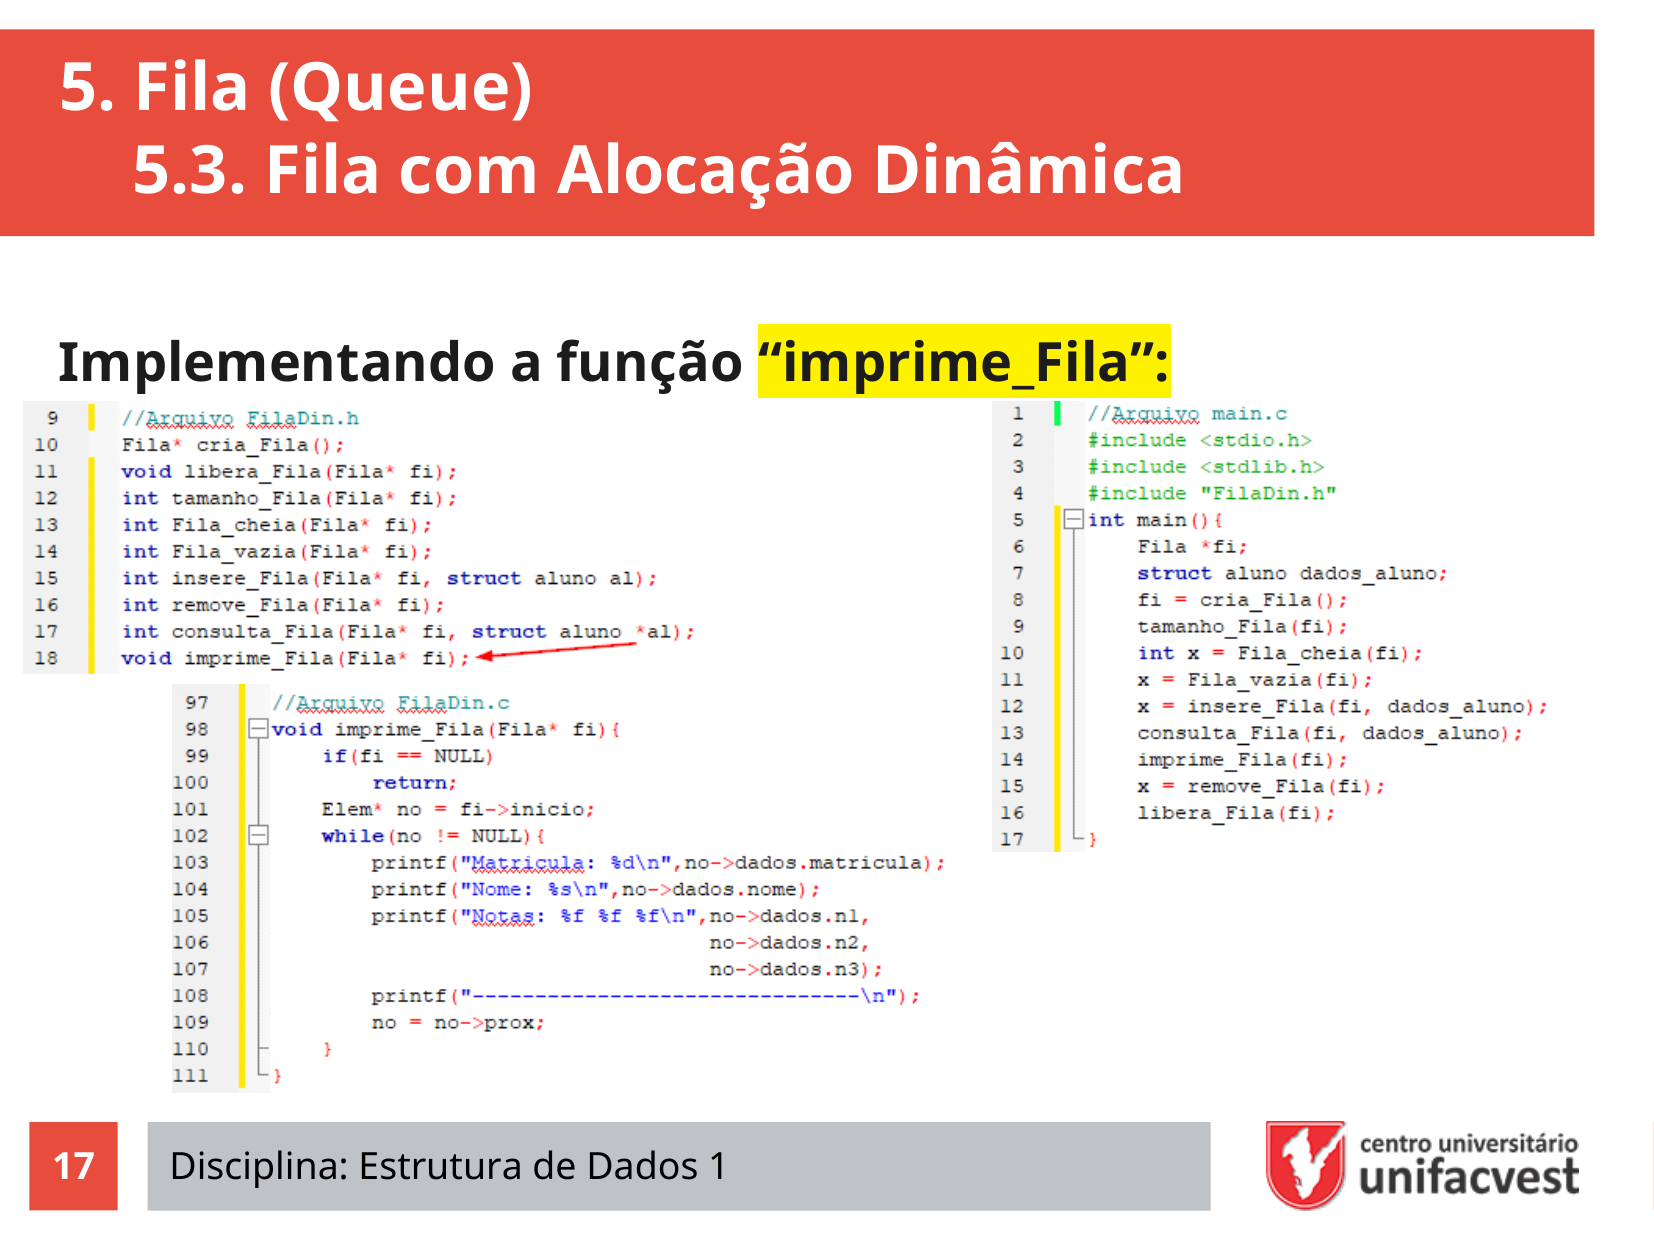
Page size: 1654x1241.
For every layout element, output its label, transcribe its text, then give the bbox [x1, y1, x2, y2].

picture [172, 684, 957, 1093]
title 5. Fila (Queue) 5.3. Fila com Alocação Dinâmica [59, 59, 1595, 207]
text_box [1238, 1120, 1654, 1212]
picture [23, 401, 705, 674]
picture [992, 401, 1558, 852]
text_box Disciplina: Estrutura de Dados 1 [154, 1132, 1205, 1196]
list Implementando a função “imprime_Fila”: [59, 324, 1566, 1093]
picture [1266, 1121, 1579, 1211]
